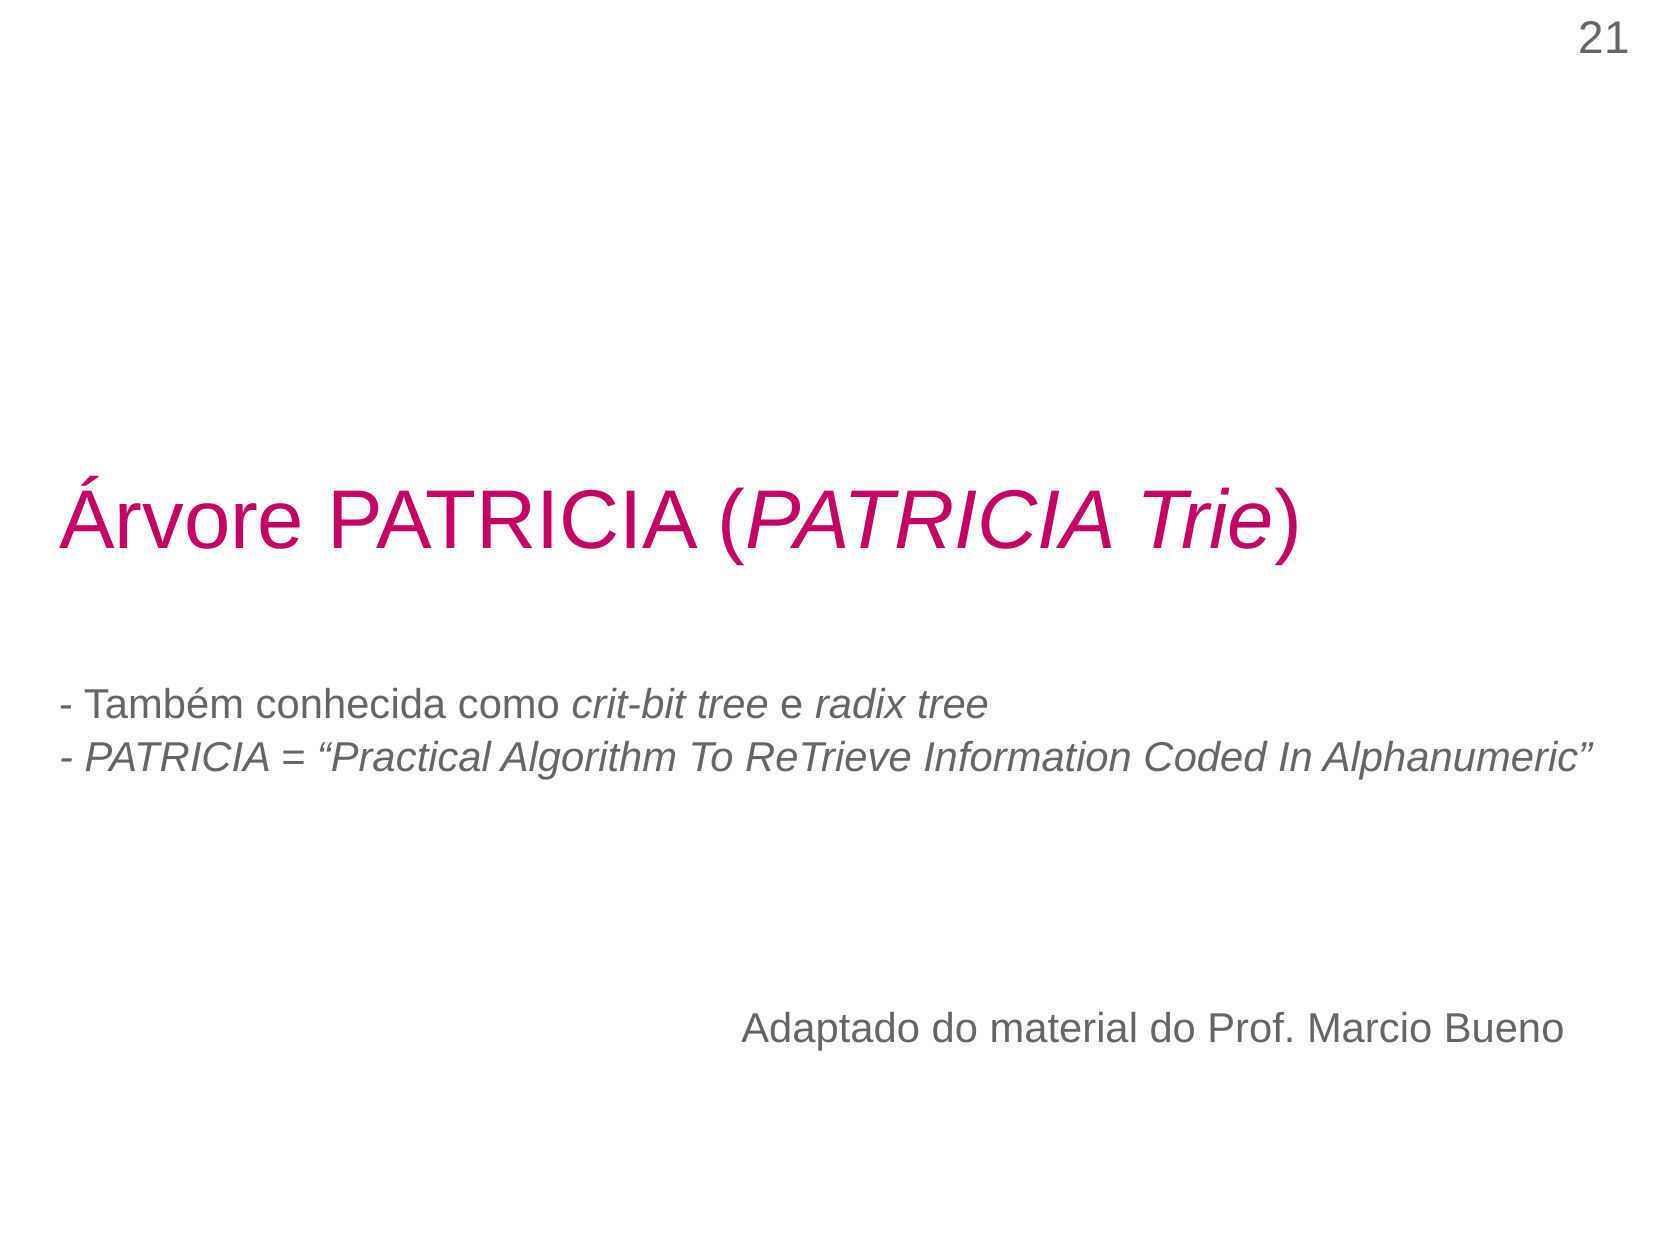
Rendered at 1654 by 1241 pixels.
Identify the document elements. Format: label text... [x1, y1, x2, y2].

title Árvore PATRICIA (PATRICIA Trie) - Também conhecida como crit-bit tree e radix tree - PATRICIA = “Practical Algorithm To ReTrieve Information Coded In Alphanumeric” [59, 29, 1595, 1211]
list Adaptado do material do Prof. Marcio Bueno [88, 998, 1565, 1211]
